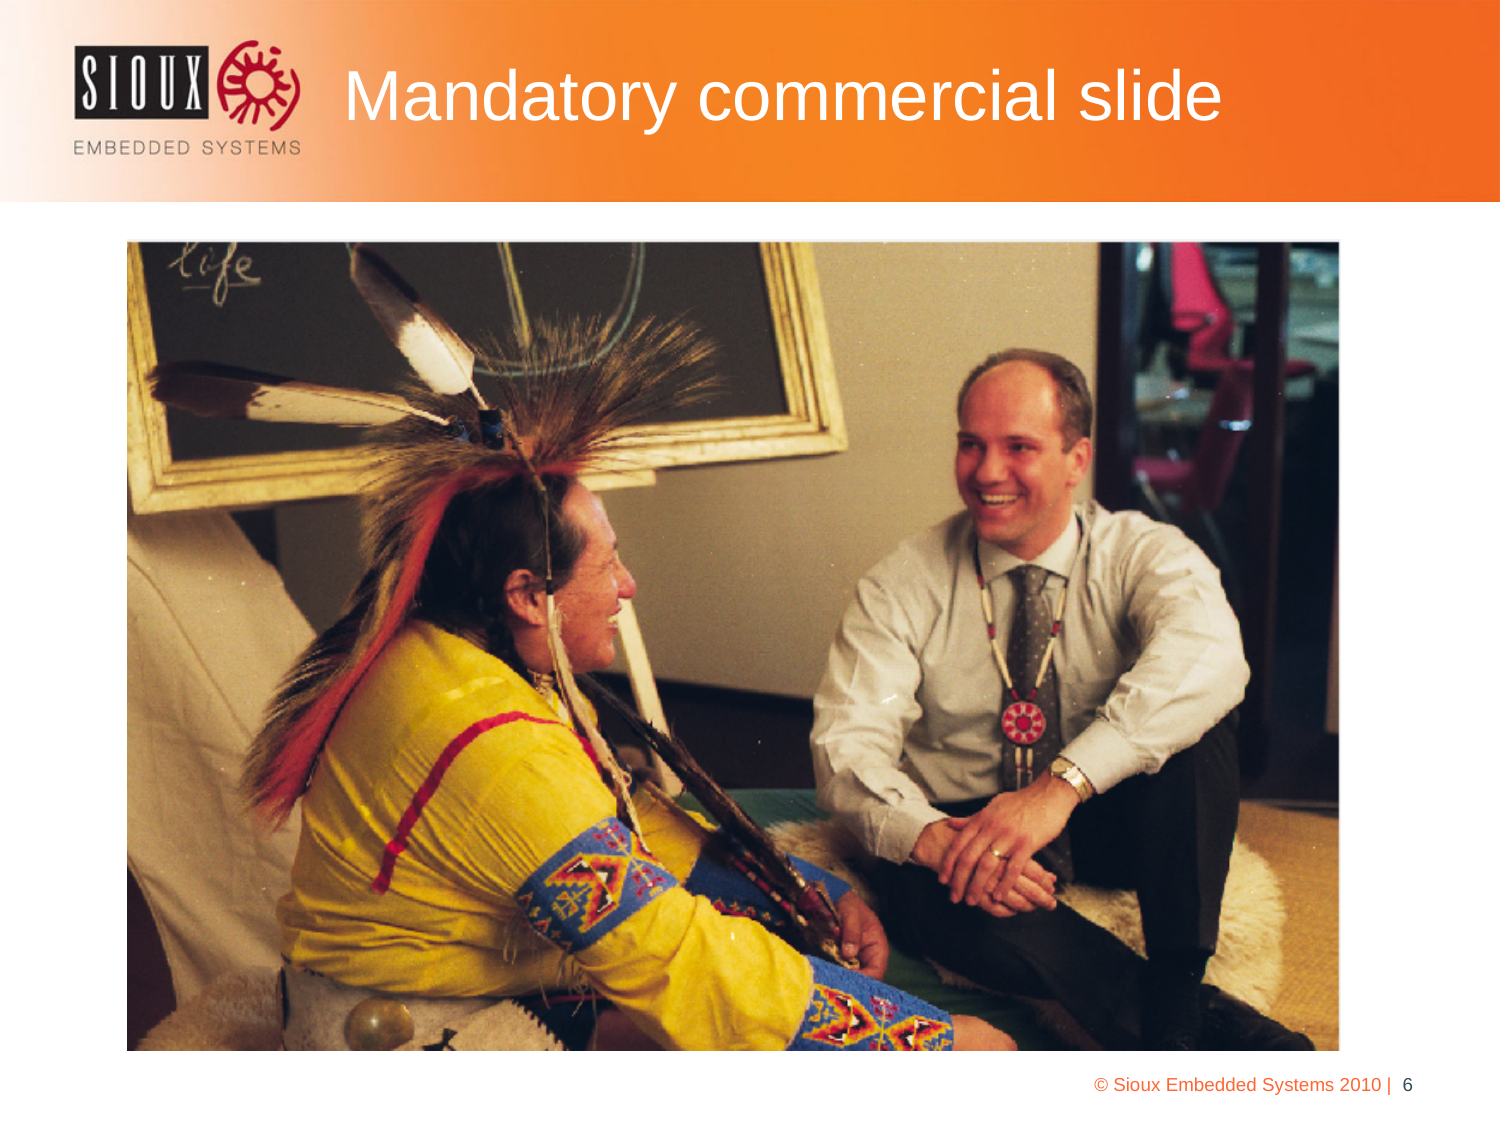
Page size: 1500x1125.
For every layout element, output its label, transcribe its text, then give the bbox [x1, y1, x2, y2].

picture [0, 0, 1500, 202]
picture [127, 239, 1341, 1051]
title Mandatory commercial slide [329, 37, 1424, 163]
